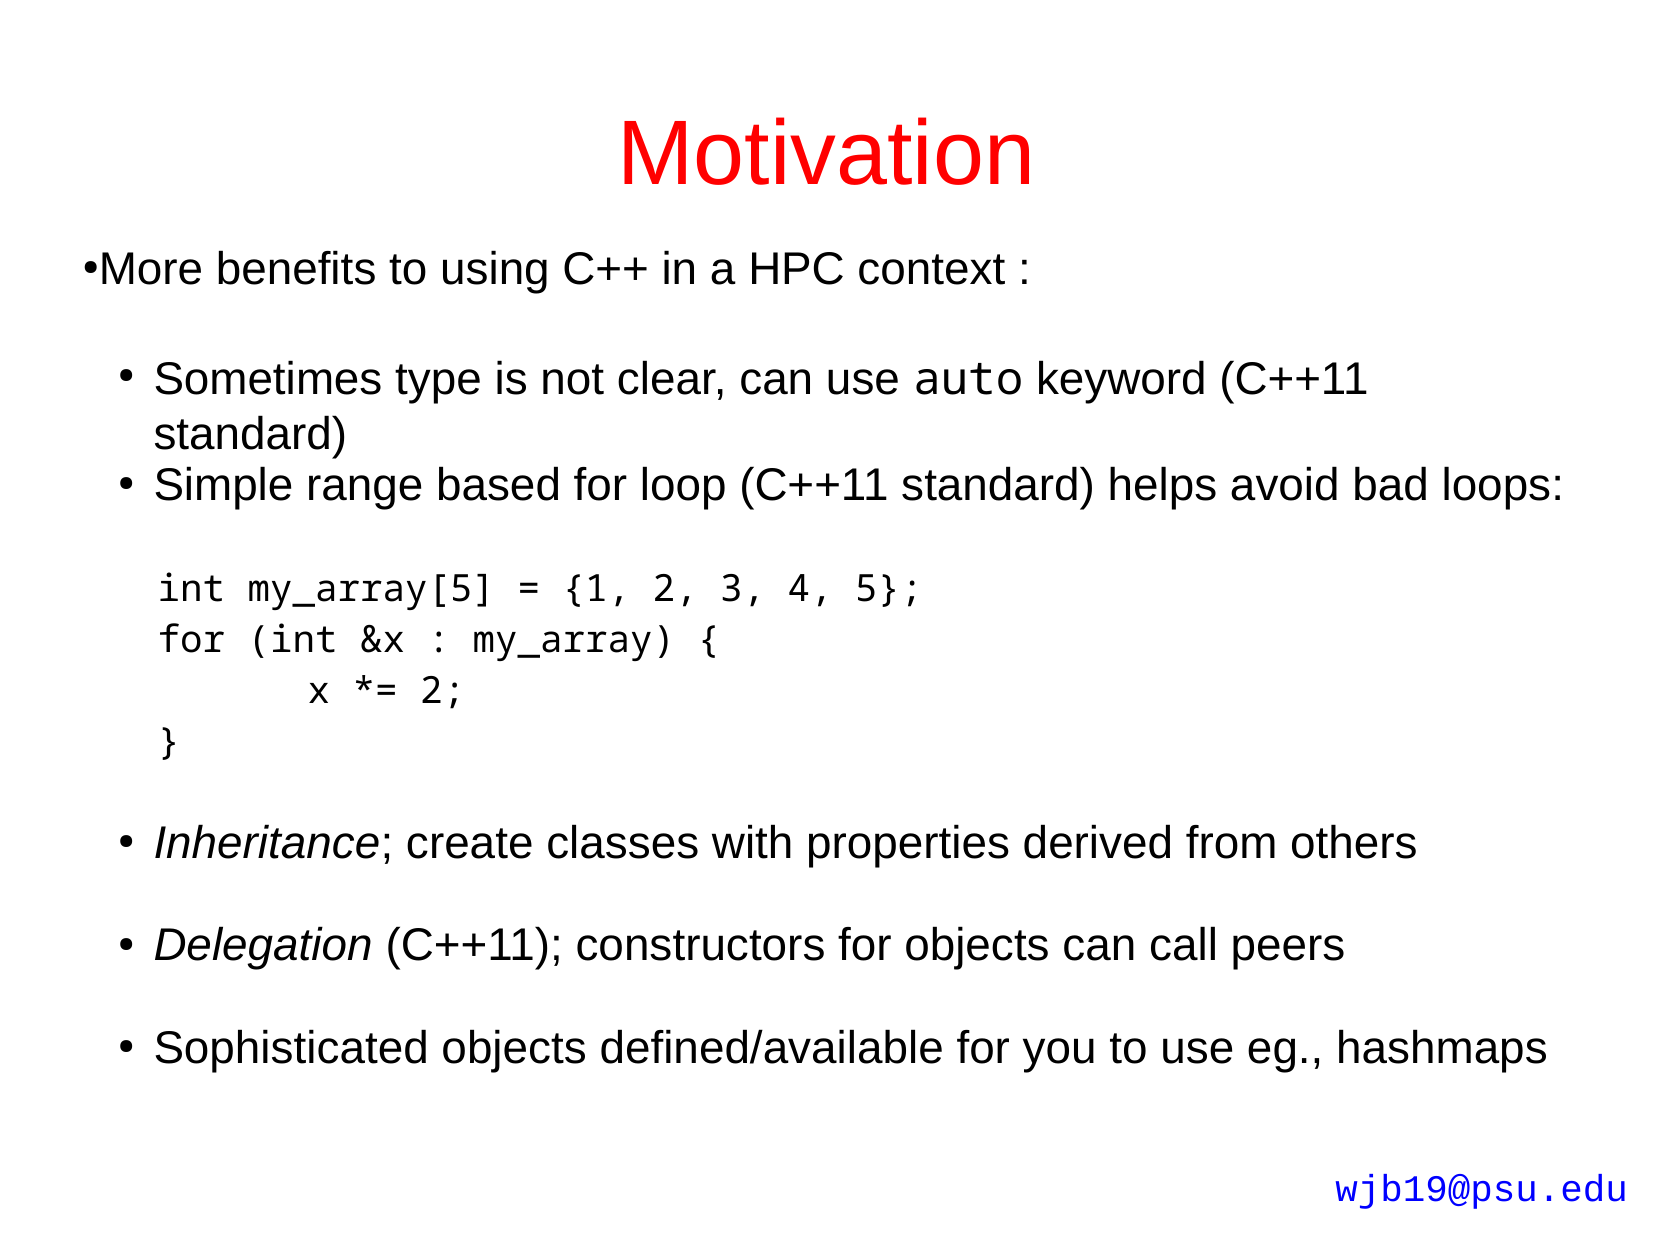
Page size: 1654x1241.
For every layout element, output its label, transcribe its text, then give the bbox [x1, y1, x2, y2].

text_box wjb19@psu.edu [1320, 1162, 1643, 1220]
title Motivation [82, 49, 1571, 242]
subtitle More benefits to using C++ in a HPC context : Sometimes type is not clear, can use auto keyword (C++11 standard) Simple range based for loop (C++11 standard) helps avoid bad loops: int my_array[5] = {1, 2, 3, 4, 5}; for (int &x : my_array) { x *= 2; } Inheritance; create classes with properties derived from others Delegation (C++11); constructors for objects can call peers Sophisticated objects defined/available for you to use eg., hashmaps [82, 242, 1571, 1062]
